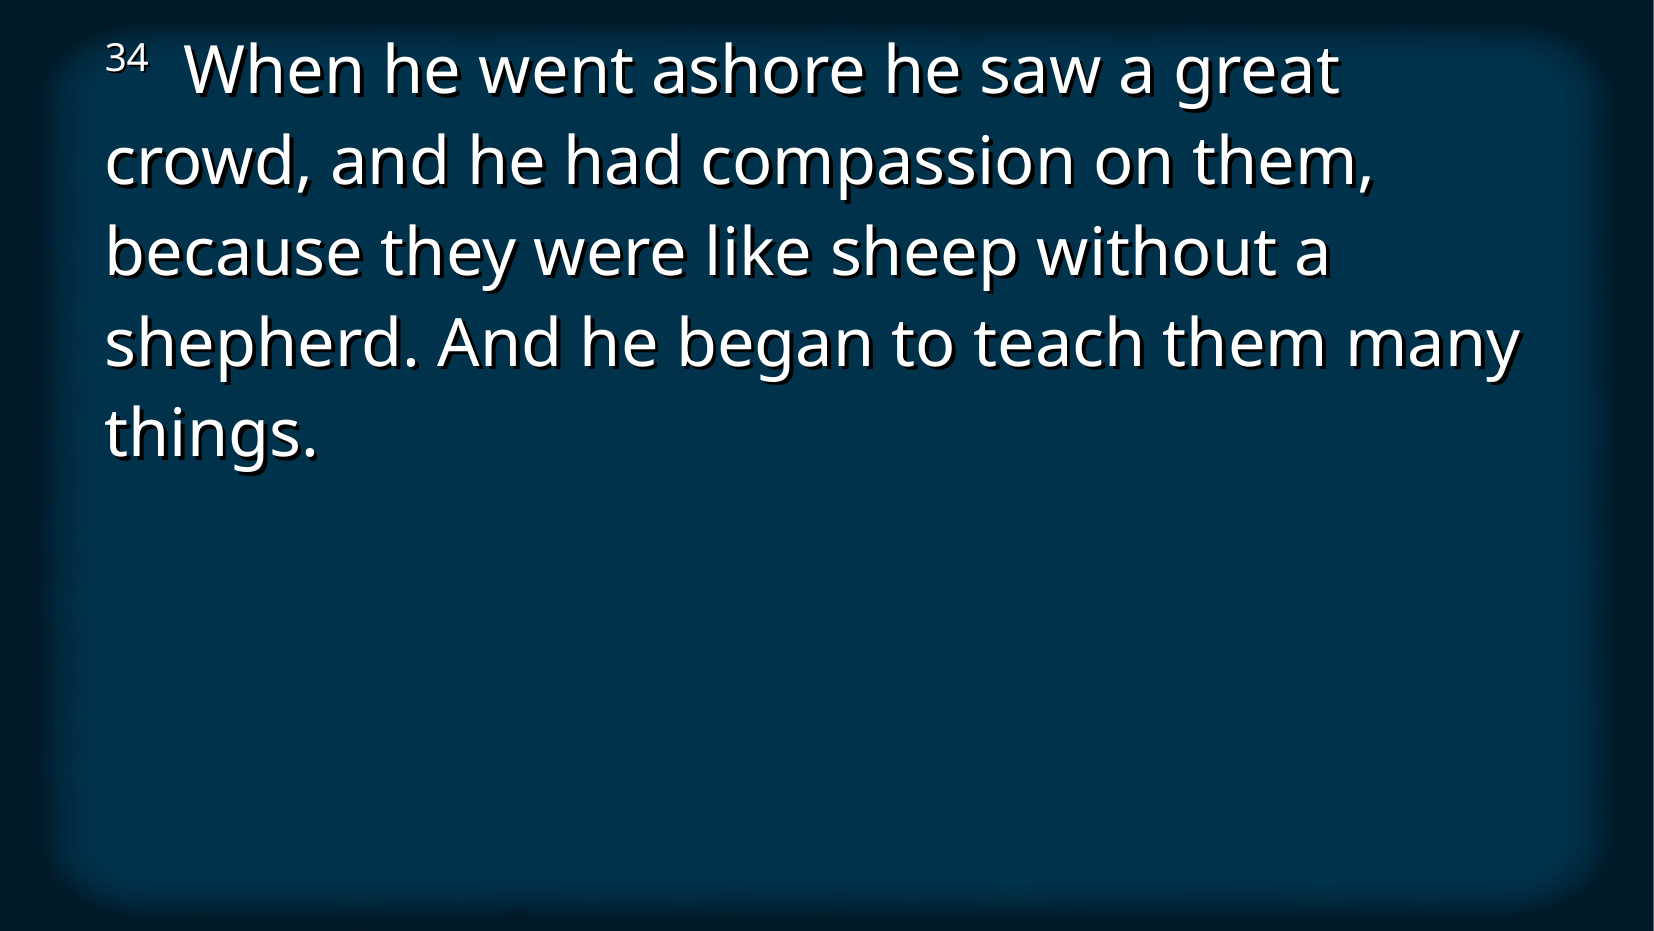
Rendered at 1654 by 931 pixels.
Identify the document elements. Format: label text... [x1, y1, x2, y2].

text_box 34 When he went ashore he saw a great crowd, and he had compassion on them, because they were like sheep without a shepherd. And he began to teach them many things. [90, 15, 1576, 385]
picture [0, 0, 1654, 931]
